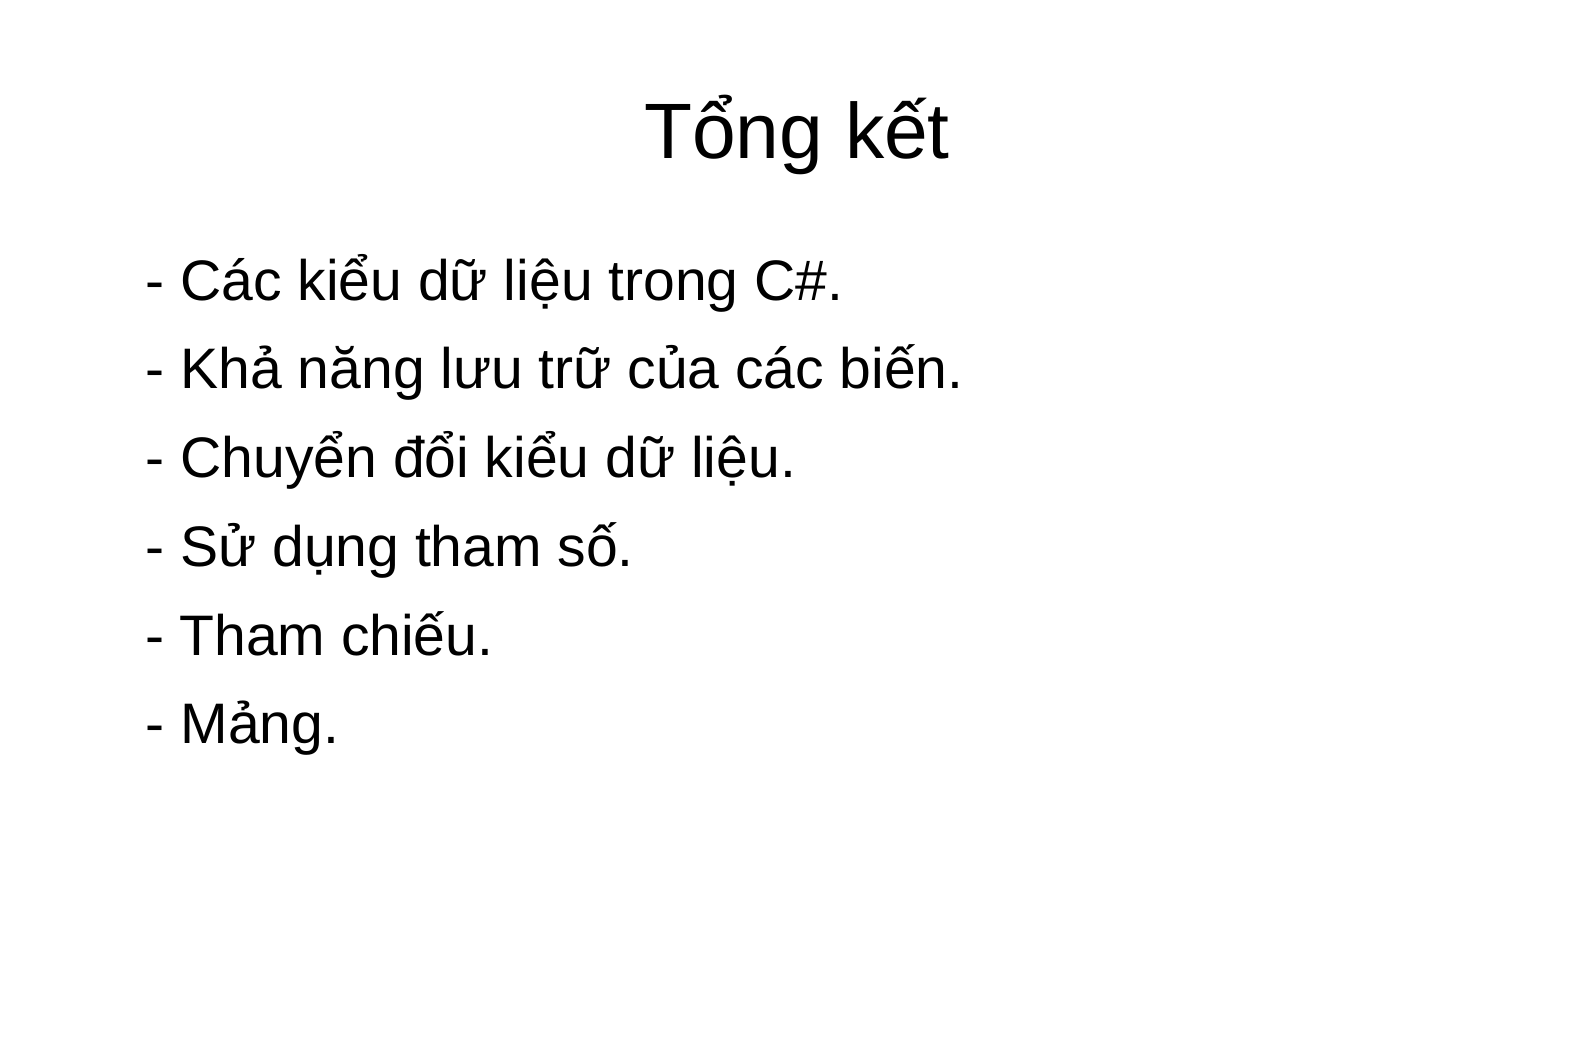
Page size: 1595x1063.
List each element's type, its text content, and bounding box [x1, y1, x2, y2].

title Tổng kết [79, 42, 1515, 220]
list - Các kiểu dữ liệu trong C#. - Khả năng lưu trữ của các biến. - Chuyển đổi kiểu dữ liệu. - Sử dụng tham số. - Tham chiếu. - Mảng. [75, 248, 1510, 951]
